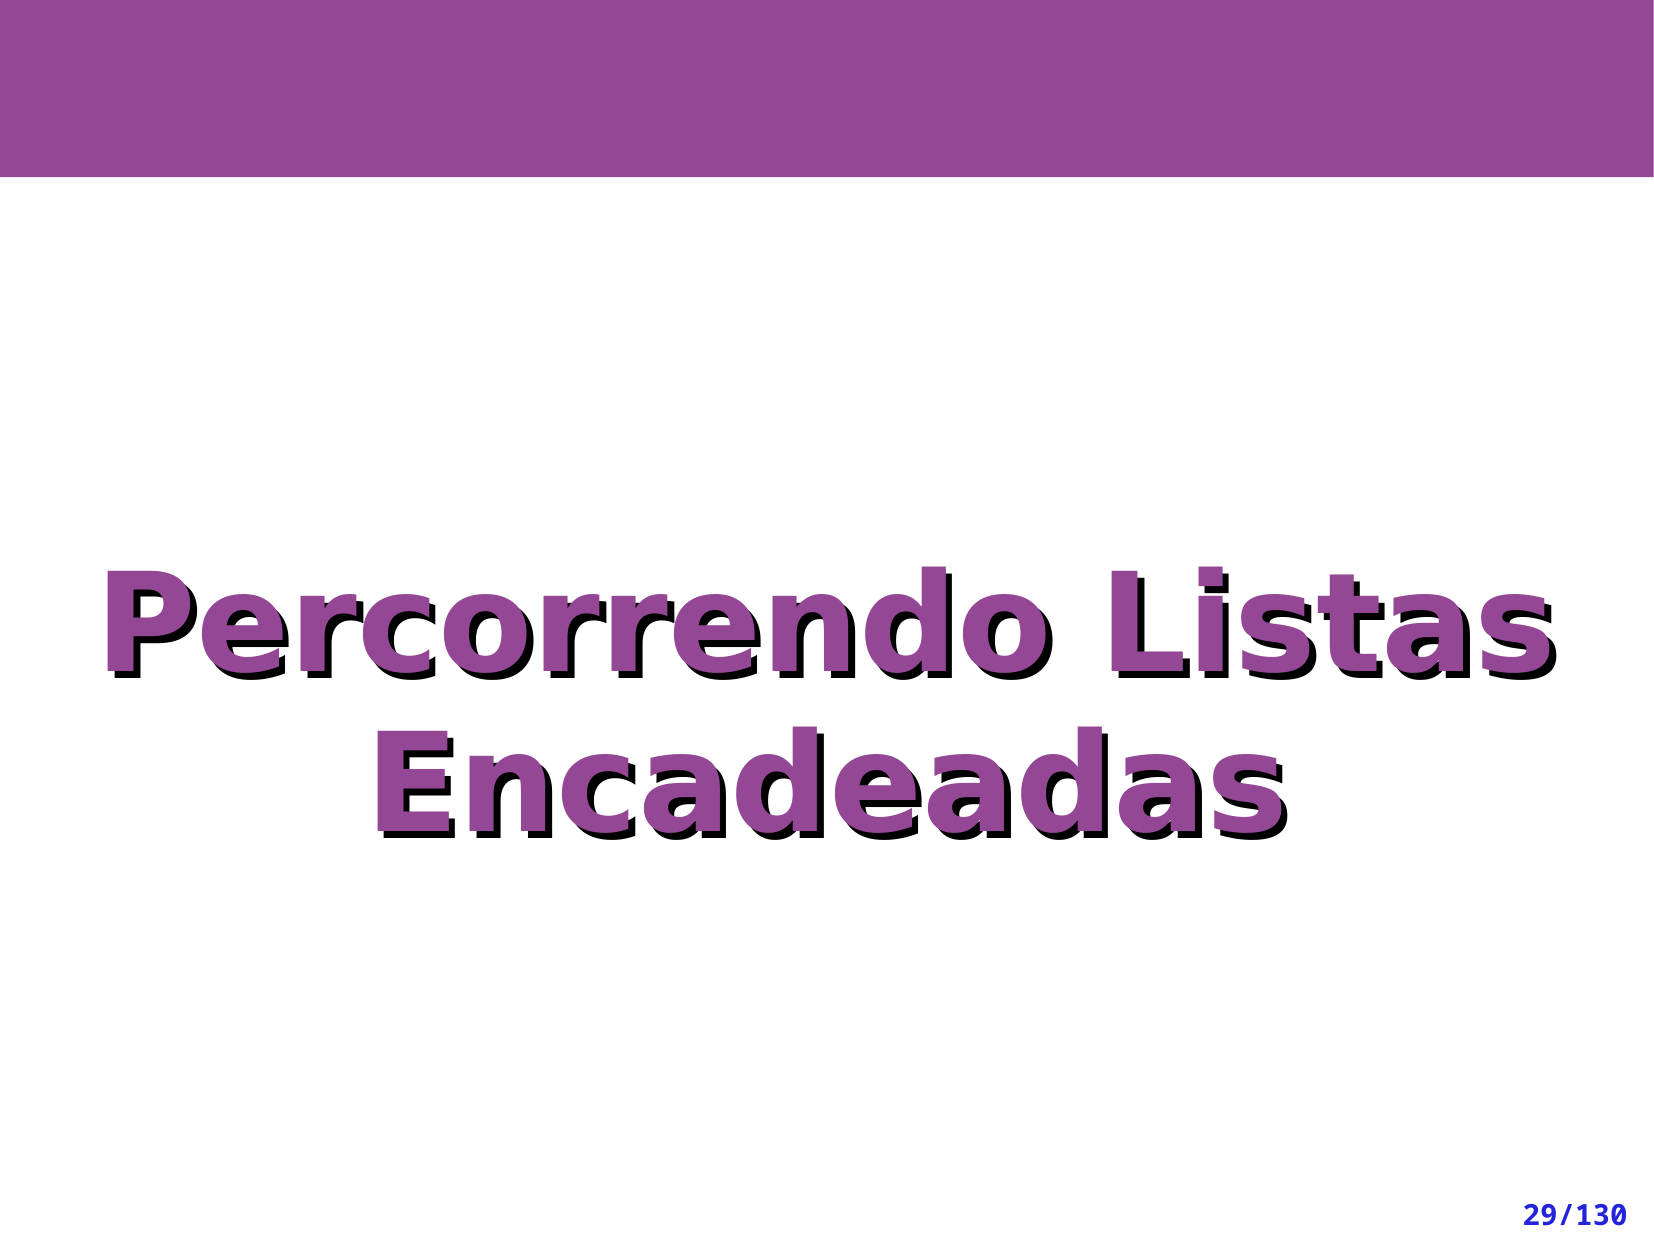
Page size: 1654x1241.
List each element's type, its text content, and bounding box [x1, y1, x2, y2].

text_box Percorrendo Listas Encadeadas [80, 536, 1573, 872]
